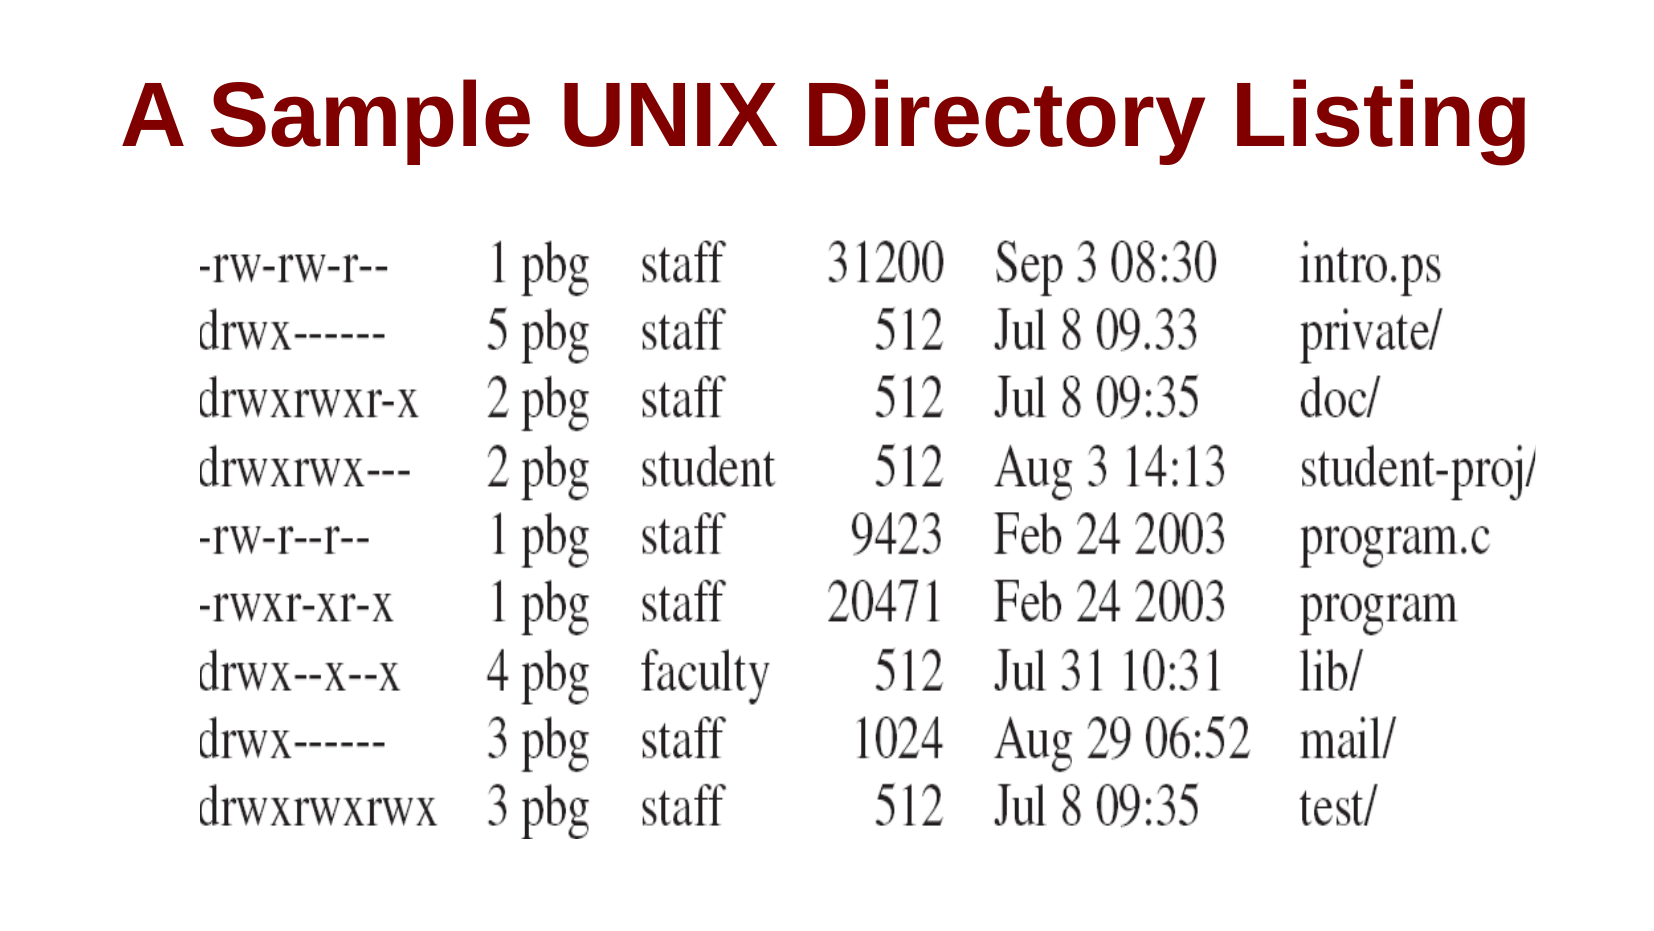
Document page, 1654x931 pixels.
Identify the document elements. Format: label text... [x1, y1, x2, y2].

picture [200, 229, 1536, 839]
title A Sample UNIX Directory Listing [82, 37, 1571, 193]
